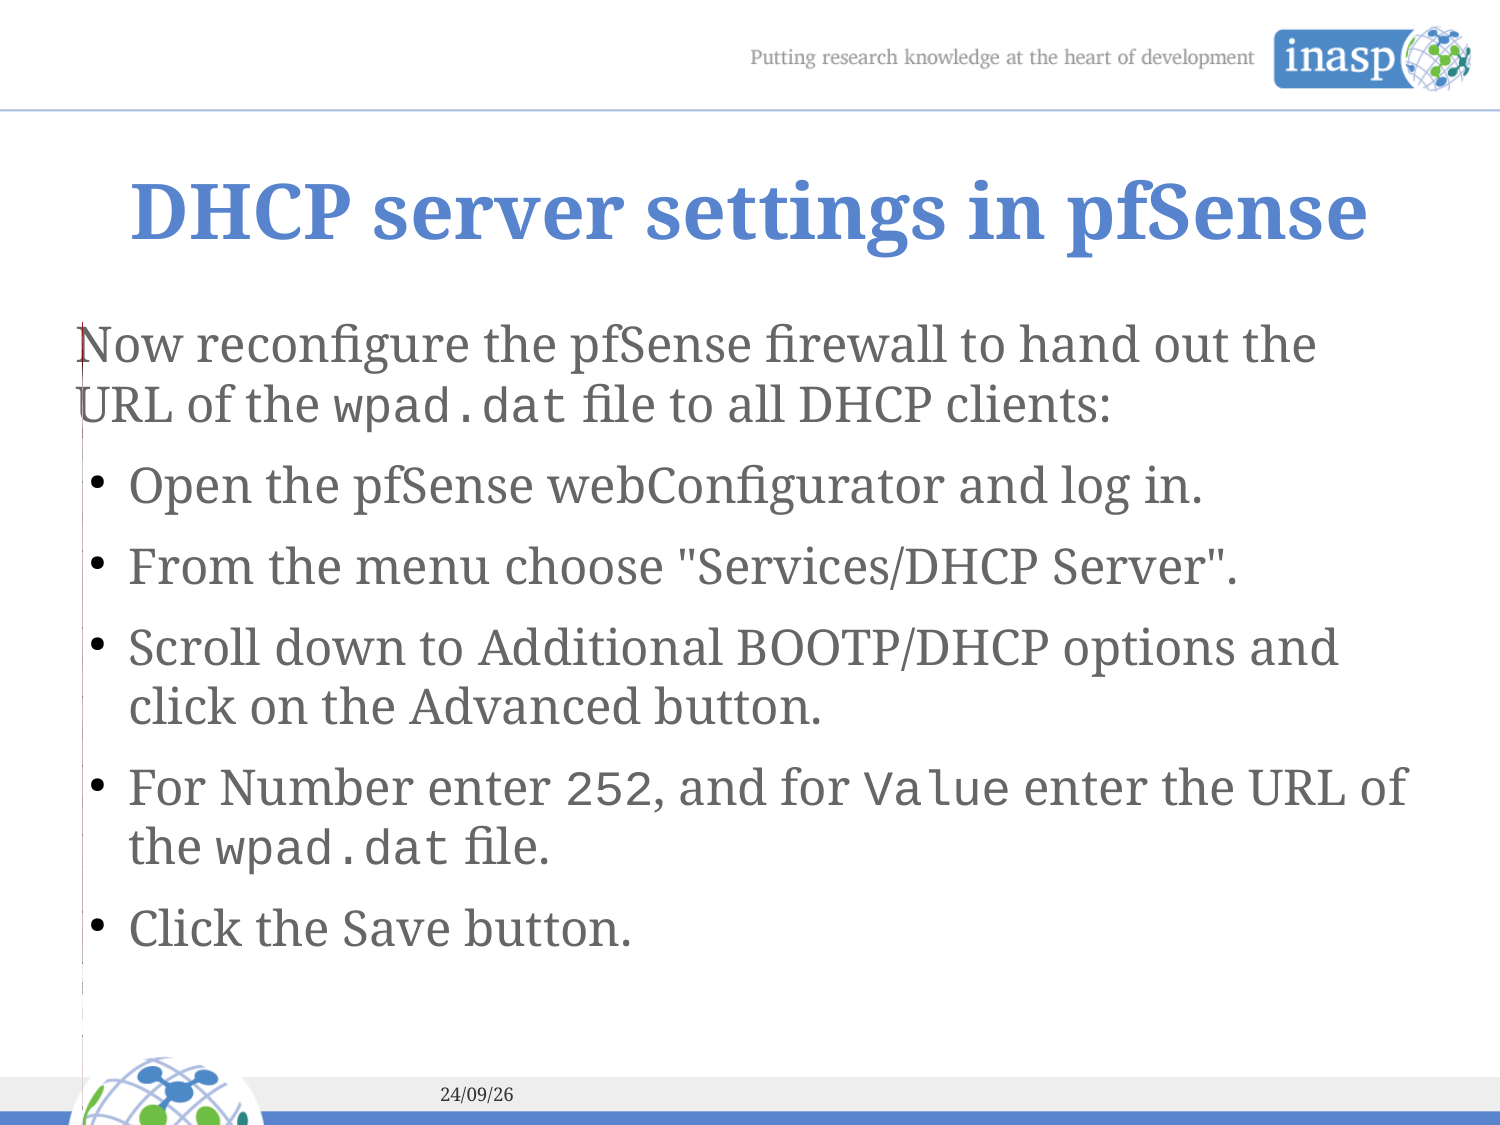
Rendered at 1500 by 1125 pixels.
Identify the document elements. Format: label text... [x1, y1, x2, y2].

list Now reconfigure the pfSense firewall to hand out the URL of the wpad.dat file to all DHCP clients: Open the pfSense webConfigurator and log in. From the menu choose "Services/DHCP Server". Scroll down to Additional BOOTP/DHCP options and click on the Advanced button. For Number enter 252, and for Value enter the URL of the wpad.dat file. Click the Save button. [83, 313, 1426, 967]
title DHCP server settings in pfSense [75, 129, 1426, 313]
picture [0, 0, 1500, 1125]
